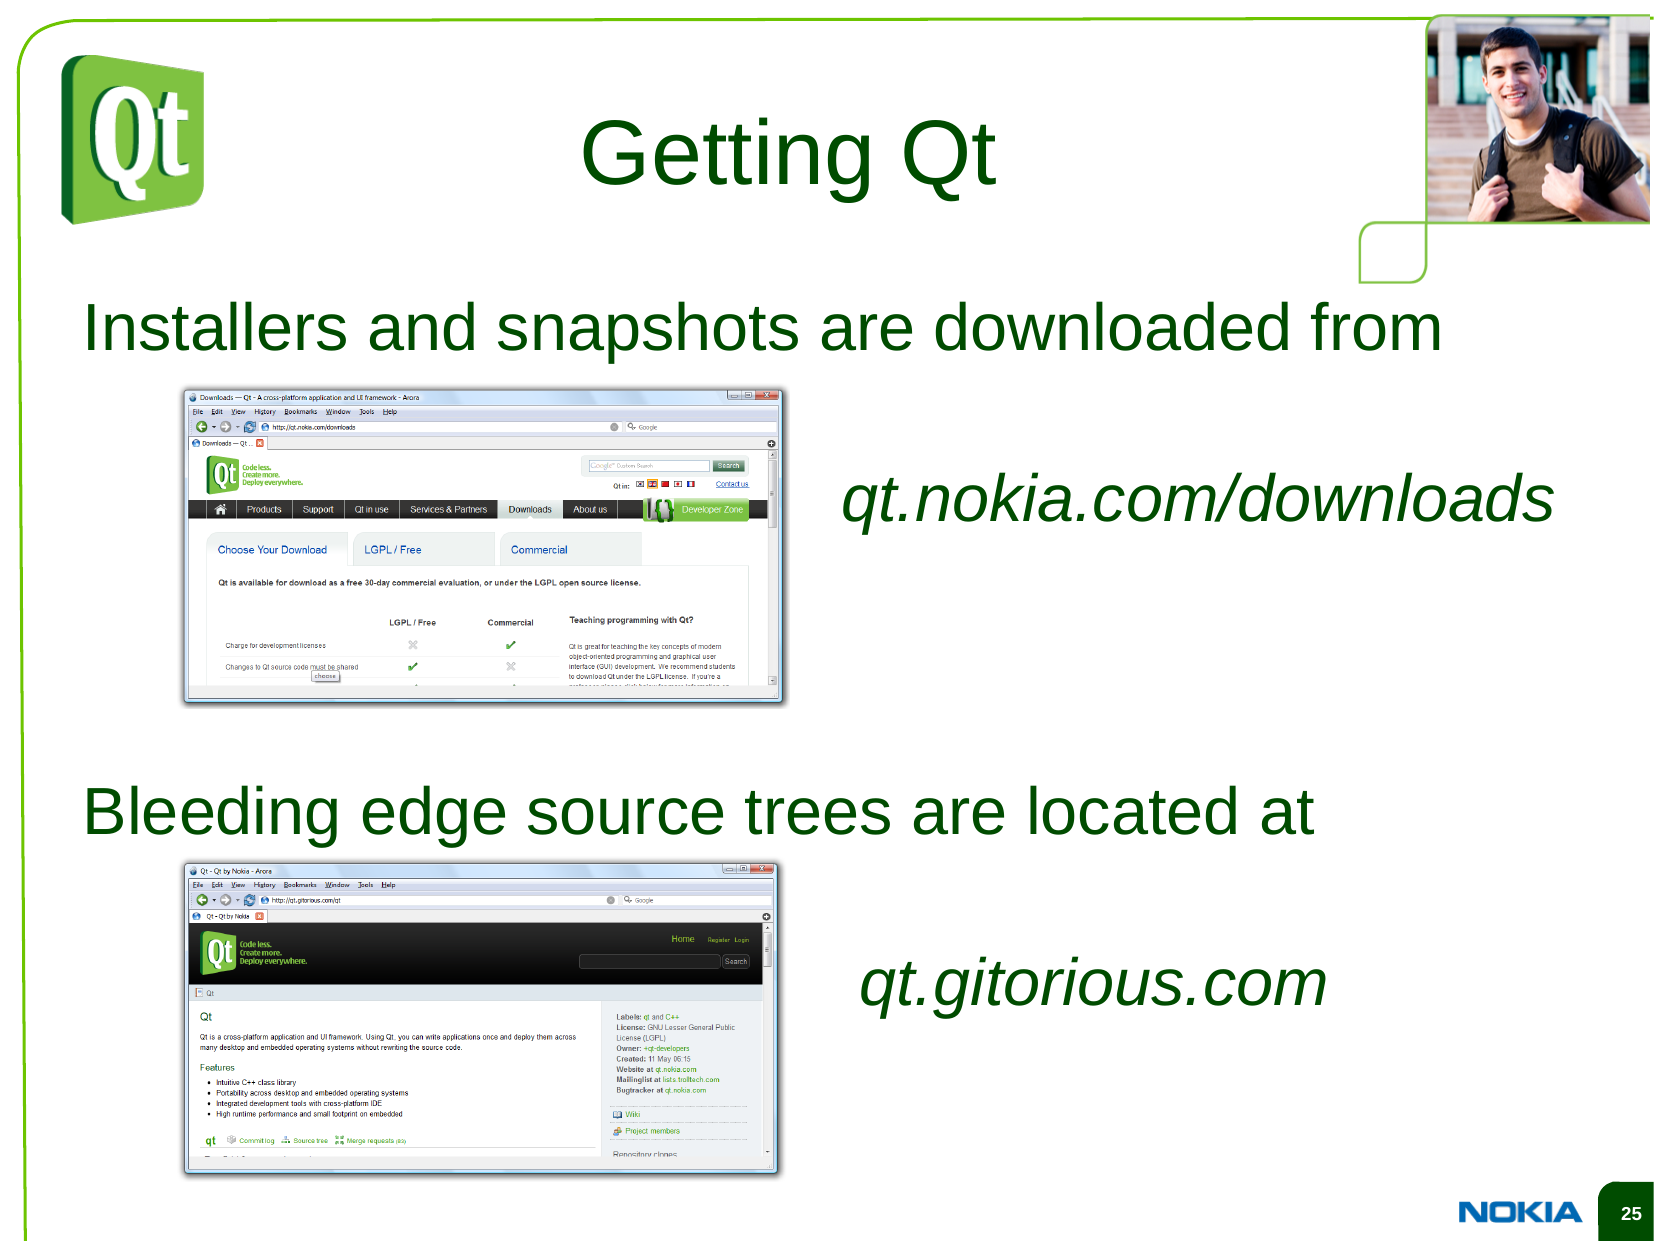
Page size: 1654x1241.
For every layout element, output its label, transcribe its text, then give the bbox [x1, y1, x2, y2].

list Installers and snapshots are downloaded from qt.nokia.com/downloads Bleeding edge source trees are located at qt.gitorious.com [82, 290, 1571, 1094]
picture [1335, 3, 1650, 304]
picture [177, 856, 787, 1182]
picture [61, 55, 204, 225]
picture [1459, 1201, 1583, 1223]
picture [177, 383, 790, 709]
title Getting Qt [251, 49, 1327, 257]
